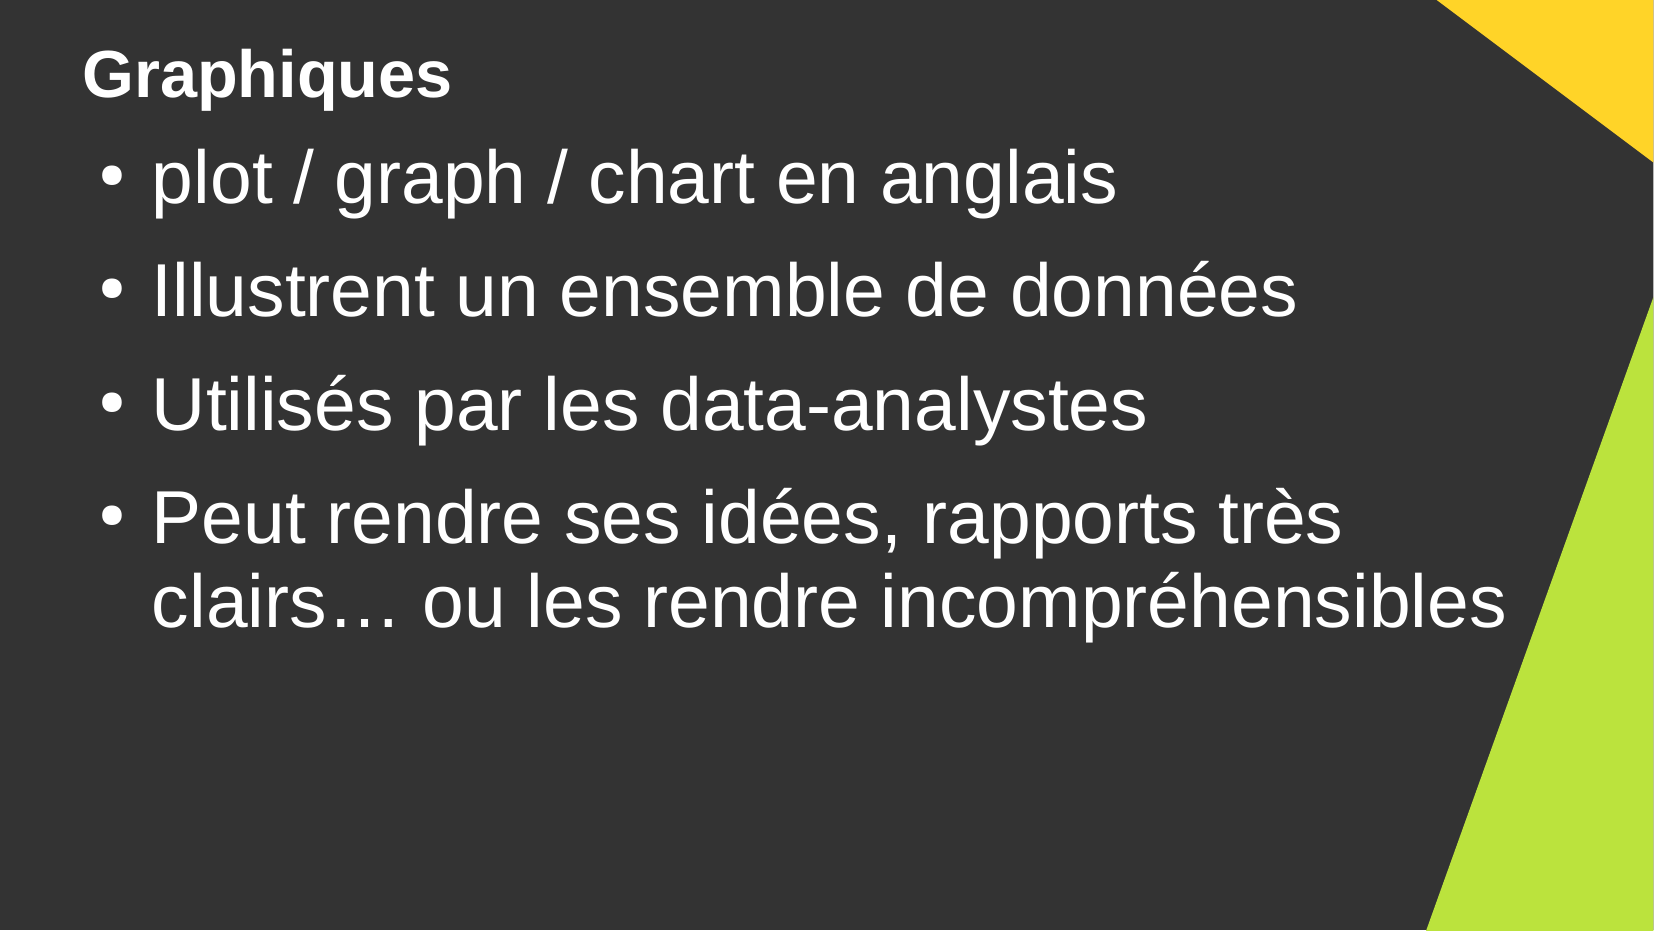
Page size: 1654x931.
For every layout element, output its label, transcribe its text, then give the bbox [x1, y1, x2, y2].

text_box [1436, 0, 1654, 163]
title Graphiques [82, 37, 1571, 115]
text_box [1426, 295, 1654, 931]
list plot / graph / chart en anglais Illustrent un ensemble de données Utilisés par les data-analystes Peut rendre ses idées, rapports très clairs… ou les rendre incompréhensibles [80, 135, 1560, 816]
